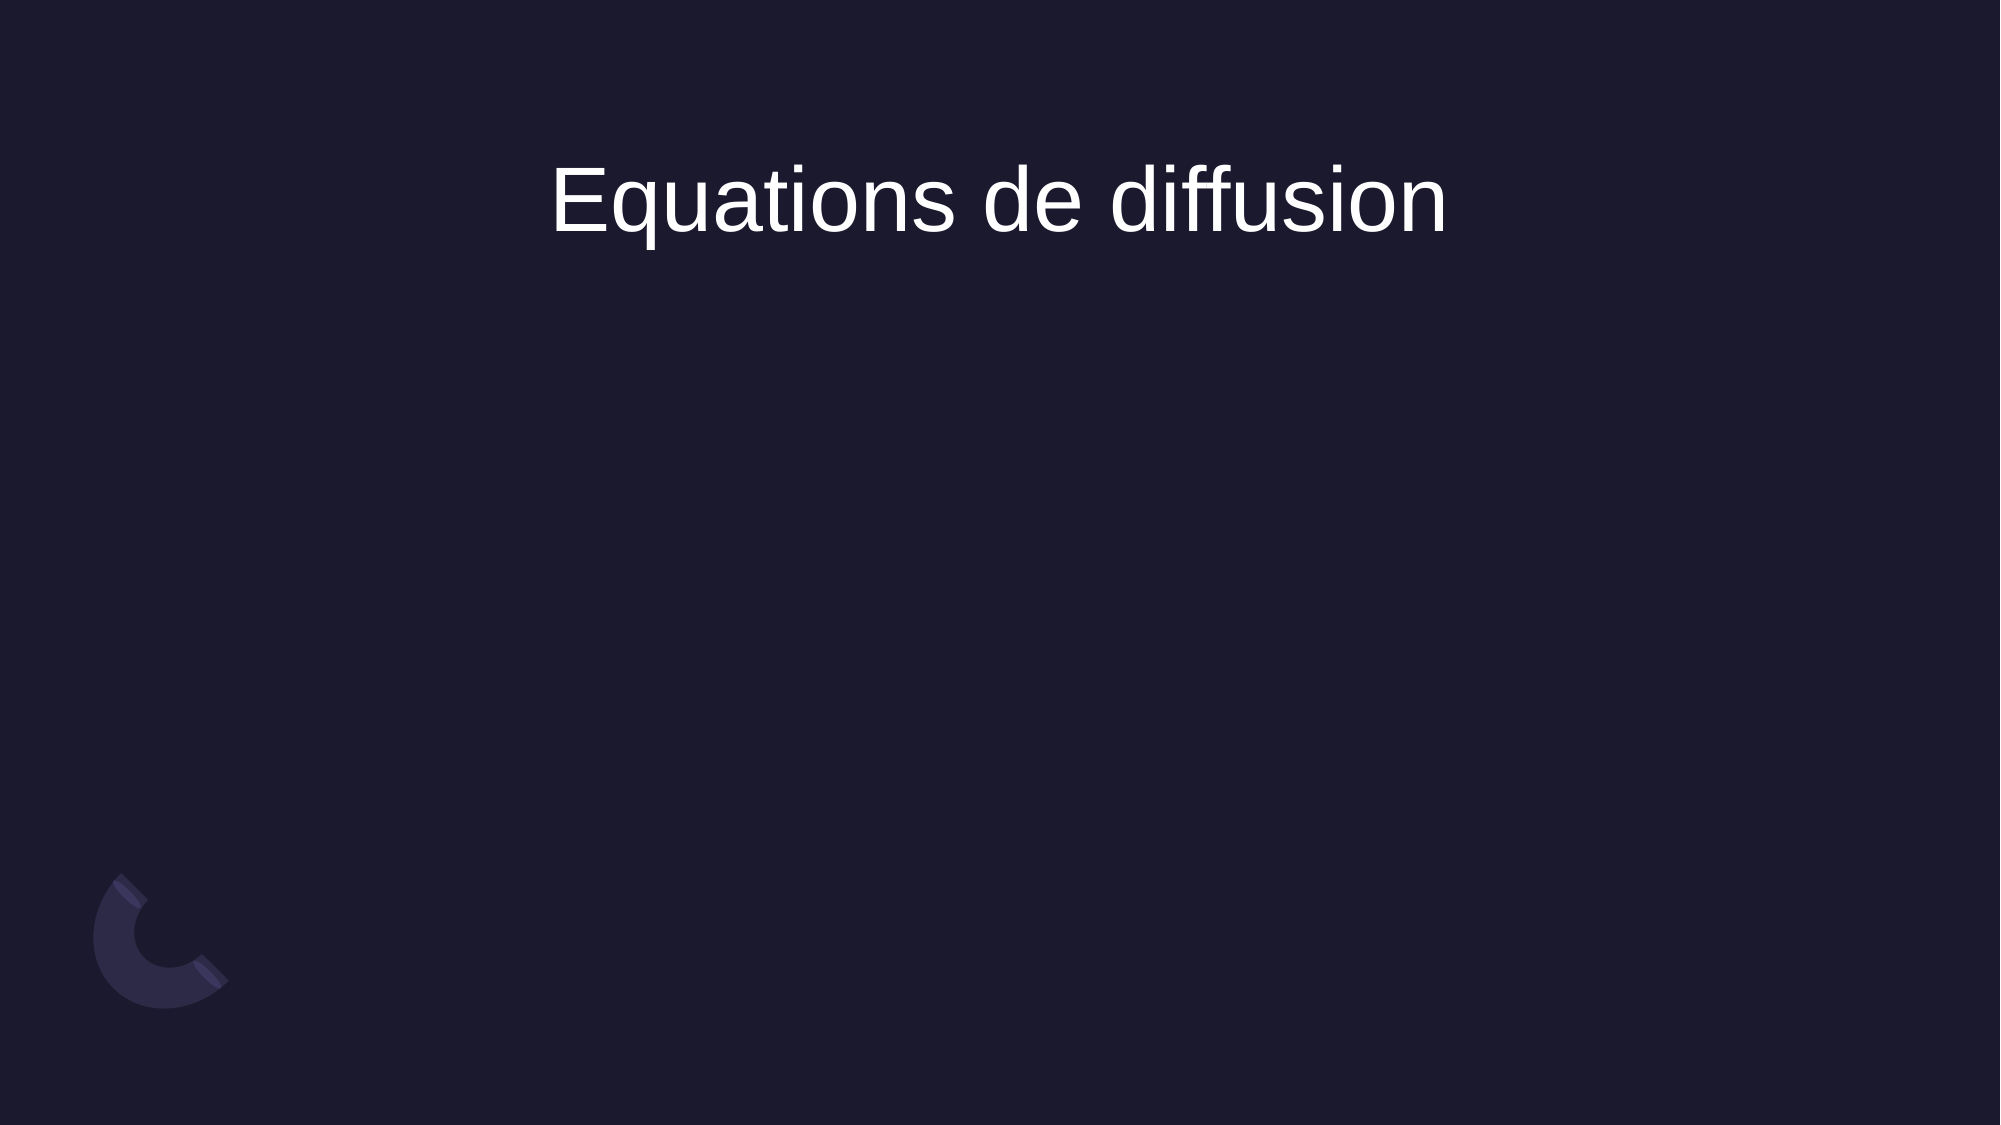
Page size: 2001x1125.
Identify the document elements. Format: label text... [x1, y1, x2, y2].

title Equations de diffusion [90, 90, 1910, 309]
